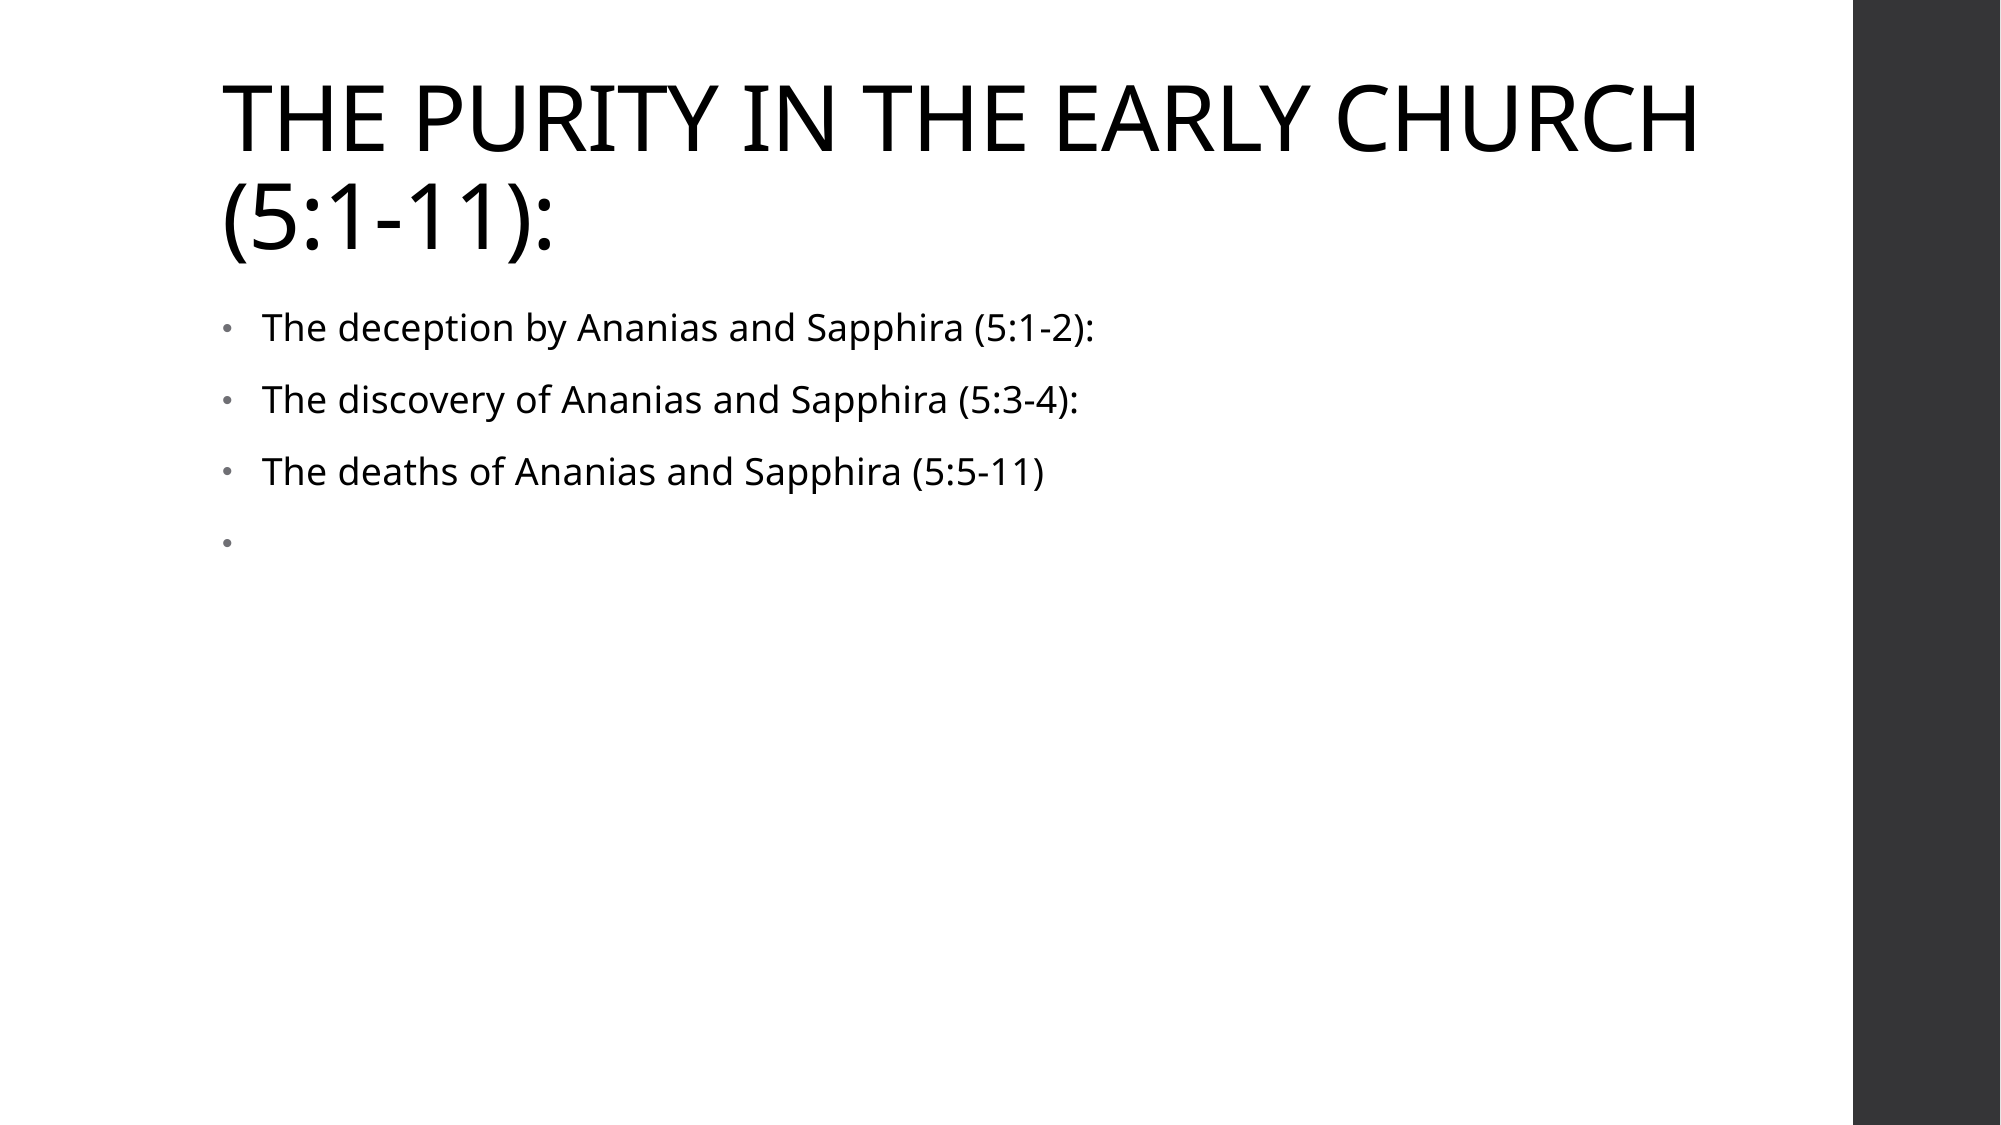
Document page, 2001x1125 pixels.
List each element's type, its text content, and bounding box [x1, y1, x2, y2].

title THE PURITY IN THE EARLY CHURCH (5:1-11): [206, 60, 1797, 278]
list The deception by Ananias and Sapphira (5:1-2): The discovery of Ananias and Sapphira (5:3-4): The deaths of Ananias and Sapphira (5:5-11) [206, 299, 1617, 1014]
